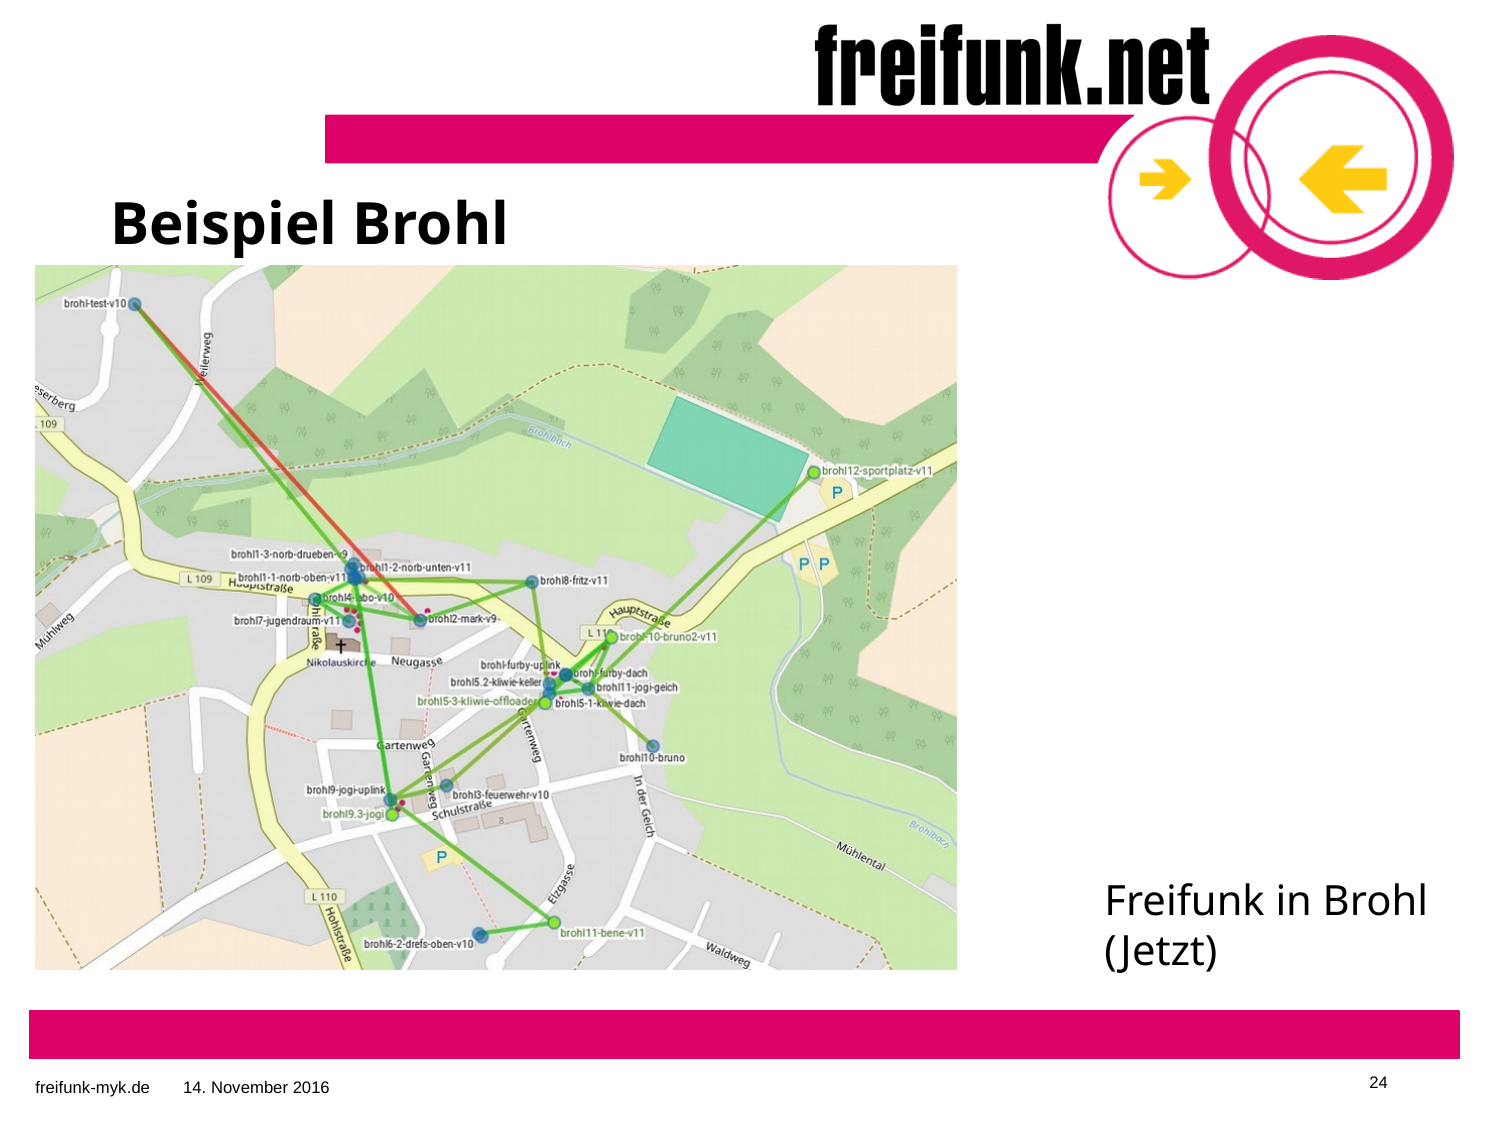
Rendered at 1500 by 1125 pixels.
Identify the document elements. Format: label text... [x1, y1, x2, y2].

picture [816, 24, 1454, 280]
picture [35, 265, 957, 970]
title Beispiel Brohl [110, 160, 1093, 282]
list Freifunk in Brohl (Jetzt) [1086, 873, 1453, 1022]
